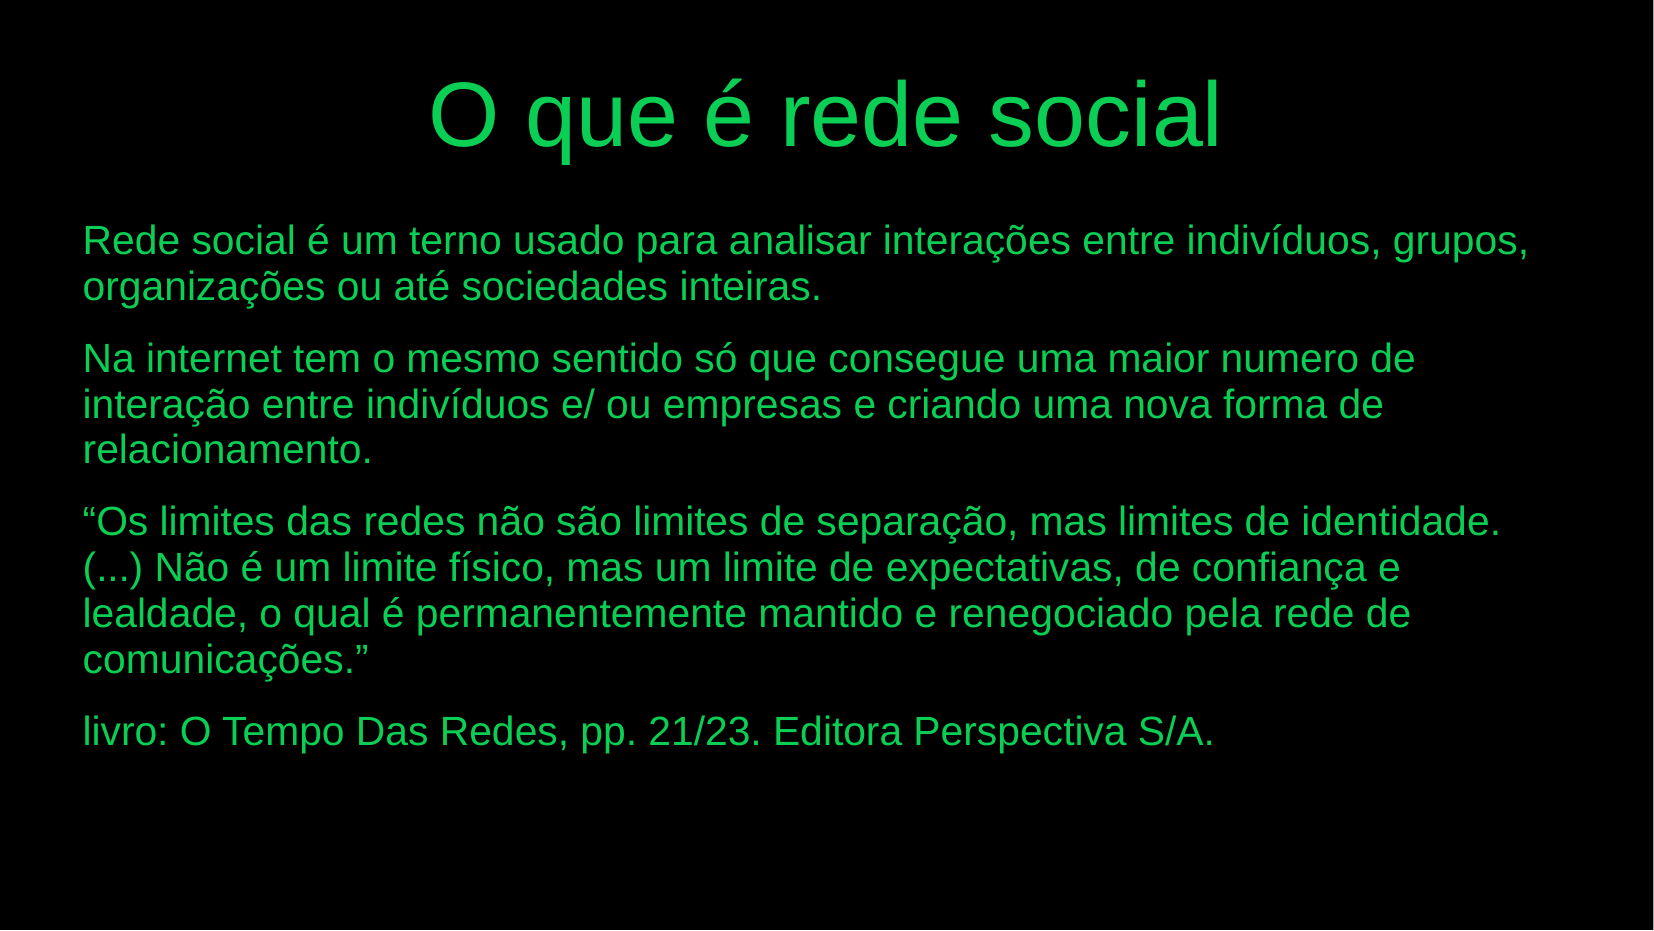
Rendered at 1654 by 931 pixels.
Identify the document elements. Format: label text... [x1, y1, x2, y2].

list Rede social é um terno usado para analisar interações entre indivíduos, grupos, organizações ou até sociedades inteiras. Na internet tem o mesmo sentido só que consegue uma maior numero de interação entre indivíduos e/ ou empresas e criando uma nova forma de relacionamento. “Os limites das redes não são limites de separação, mas limites de identidade. (...) Não é um limite físico, mas um limite de expectativas, de confiança e lealdade, o qual é permanentemente mantido e renegociado pela rede de comunicações.” livro: O Tempo Das Redes, pp. 21/23. Editora Perspectiva S/A. [82, 217, 1571, 758]
title O que é rede social [82, 37, 1571, 193]
